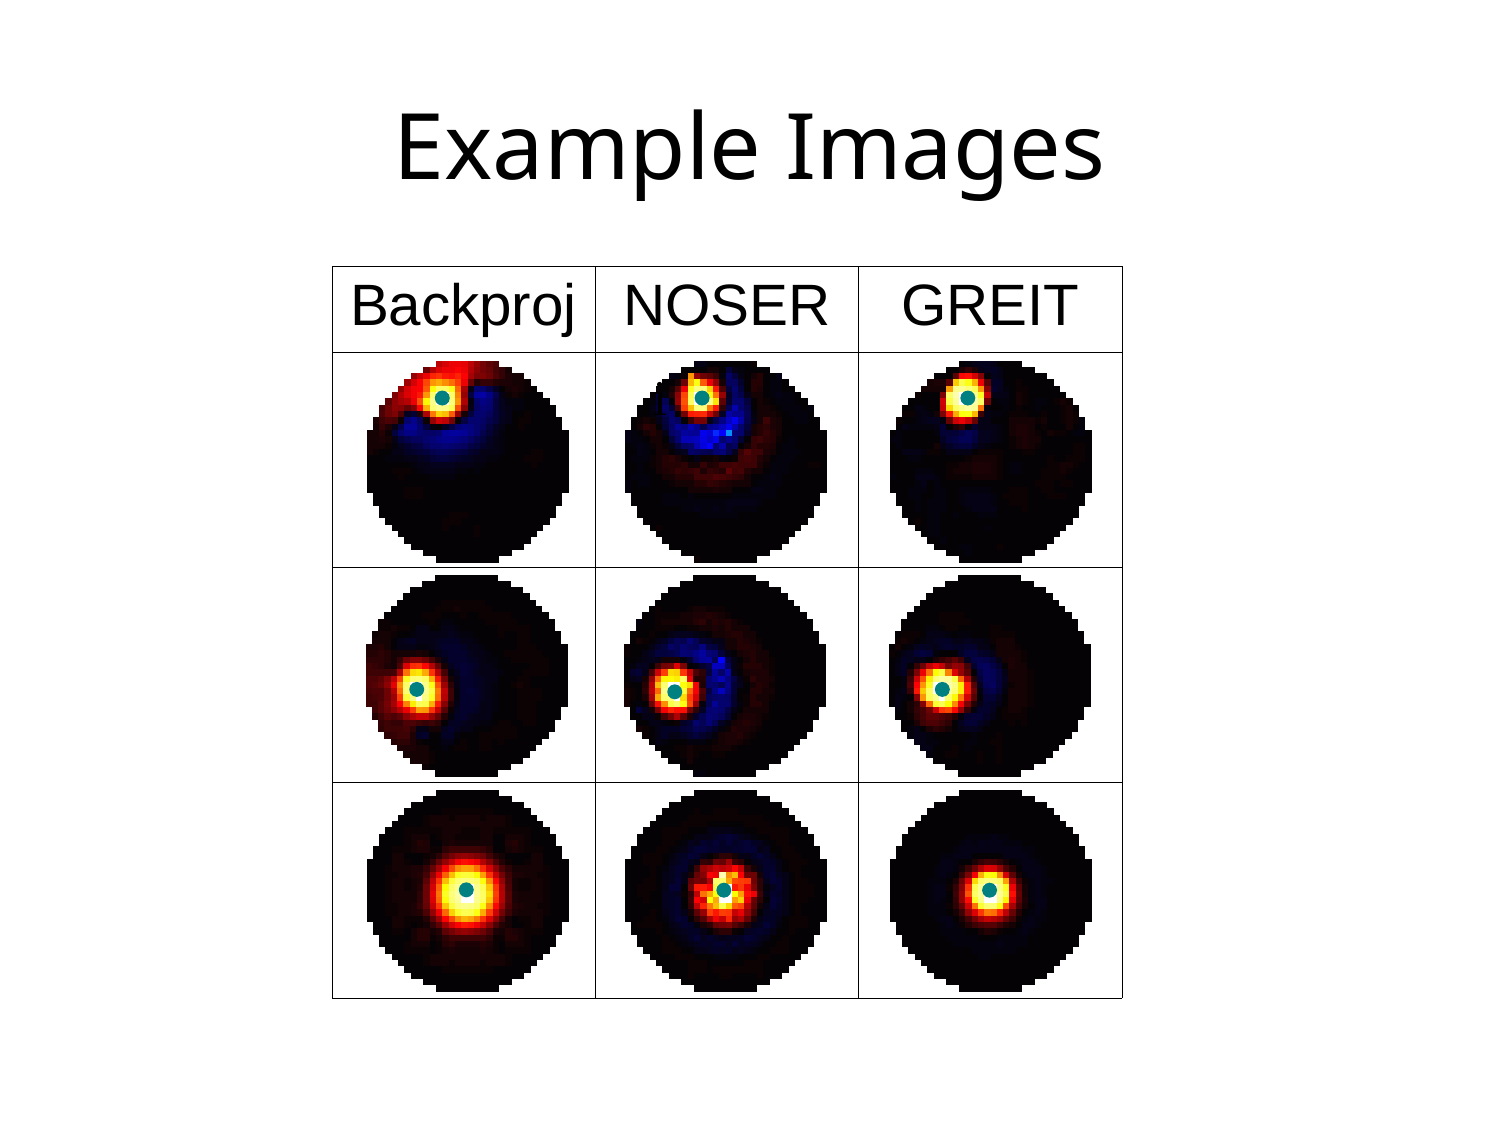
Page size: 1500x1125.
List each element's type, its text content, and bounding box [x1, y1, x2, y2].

table_cell [333, 353, 595, 567]
table_header Backproj [333, 267, 595, 352]
picture [624, 575, 826, 777]
title Example Images [112, 32, 1388, 255]
table_cell [333, 568, 595, 782]
picture [625, 790, 827, 992]
text_box [458, 882, 474, 898]
table_cell [596, 783, 858, 998]
text_box [667, 684, 683, 700]
text_box [934, 681, 950, 697]
text_box [409, 681, 425, 697]
picture [367, 790, 569, 992]
table_header GREIT [859, 267, 1122, 352]
text_box [982, 882, 998, 898]
picture [366, 575, 568, 777]
picture [890, 361, 1092, 563]
text_box [694, 390, 710, 406]
table_cell [859, 353, 1122, 567]
table_cell [859, 568, 1122, 782]
text_box [716, 882, 732, 898]
text_box [434, 390, 450, 406]
table_cell [333, 783, 595, 998]
picture [367, 361, 569, 563]
table_cell [596, 353, 858, 567]
picture [890, 790, 1092, 992]
picture [625, 361, 827, 563]
table_cell [859, 783, 1122, 998]
table_header NOSER [596, 267, 858, 352]
picture [889, 575, 1091, 777]
table_cell [596, 568, 858, 782]
text_box [960, 390, 976, 406]
